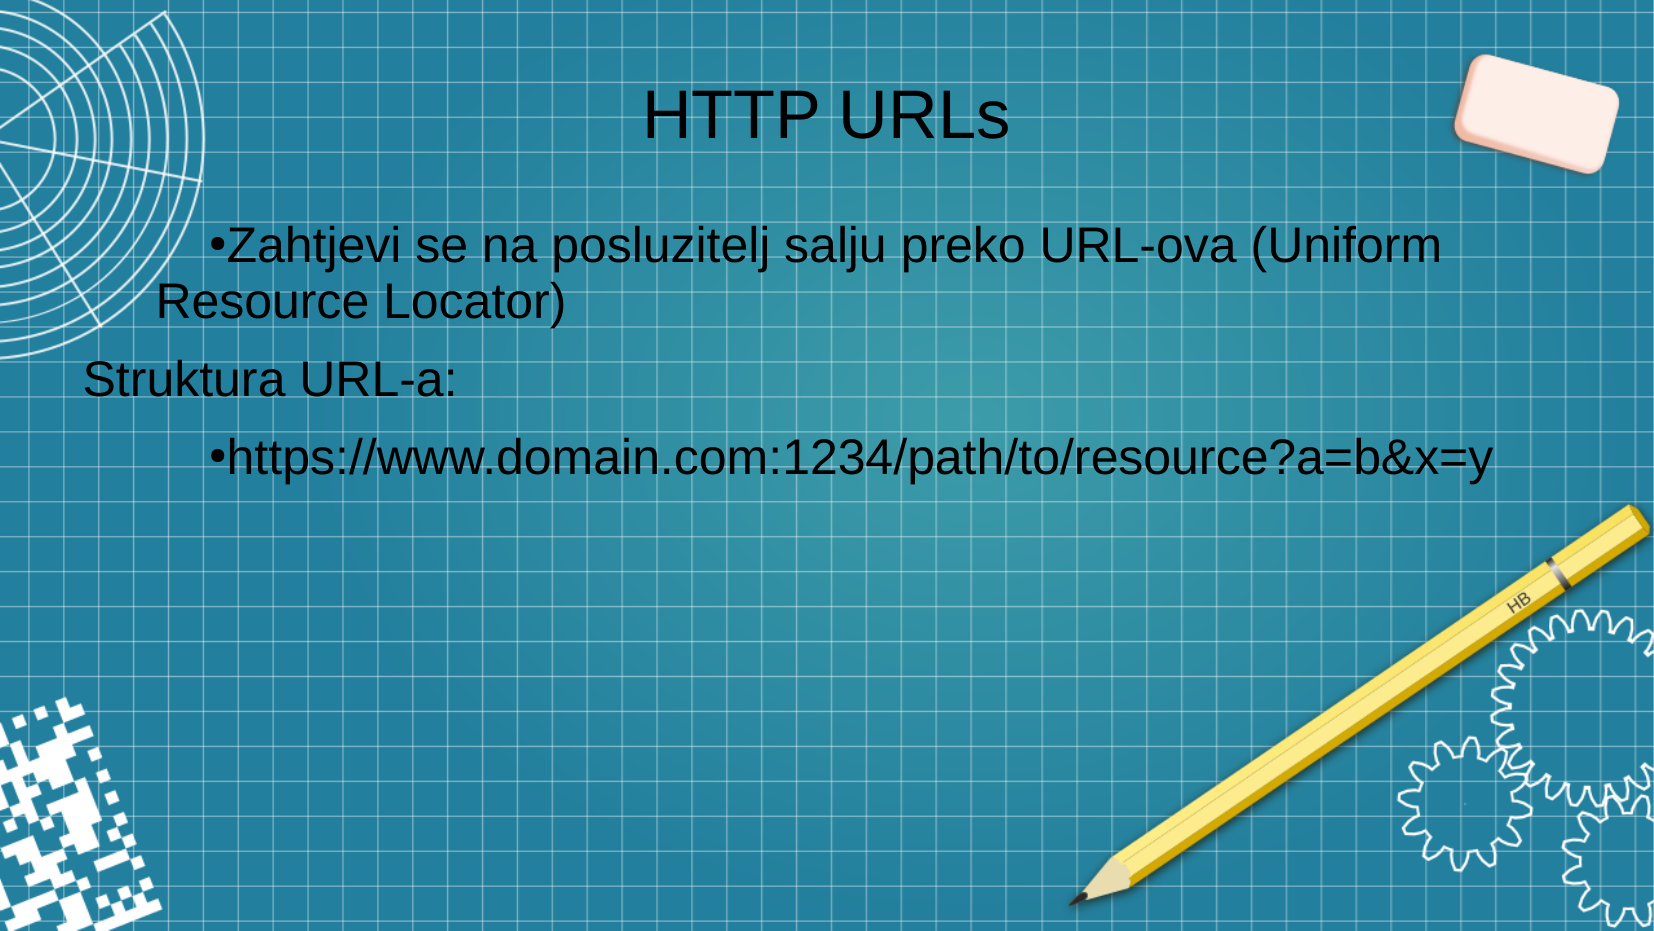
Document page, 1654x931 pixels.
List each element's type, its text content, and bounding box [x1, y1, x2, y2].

picture [0, 0, 1654, 931]
title HTTP URLs [82, 37, 1571, 193]
list Zahtjevi se na posluzitelj salju preko URL-ova (Uniform Resource Locator) Struktura URL-a: https://www.domain.com:1234/path/to/resource?a=b&x=y [82, 217, 1571, 758]
